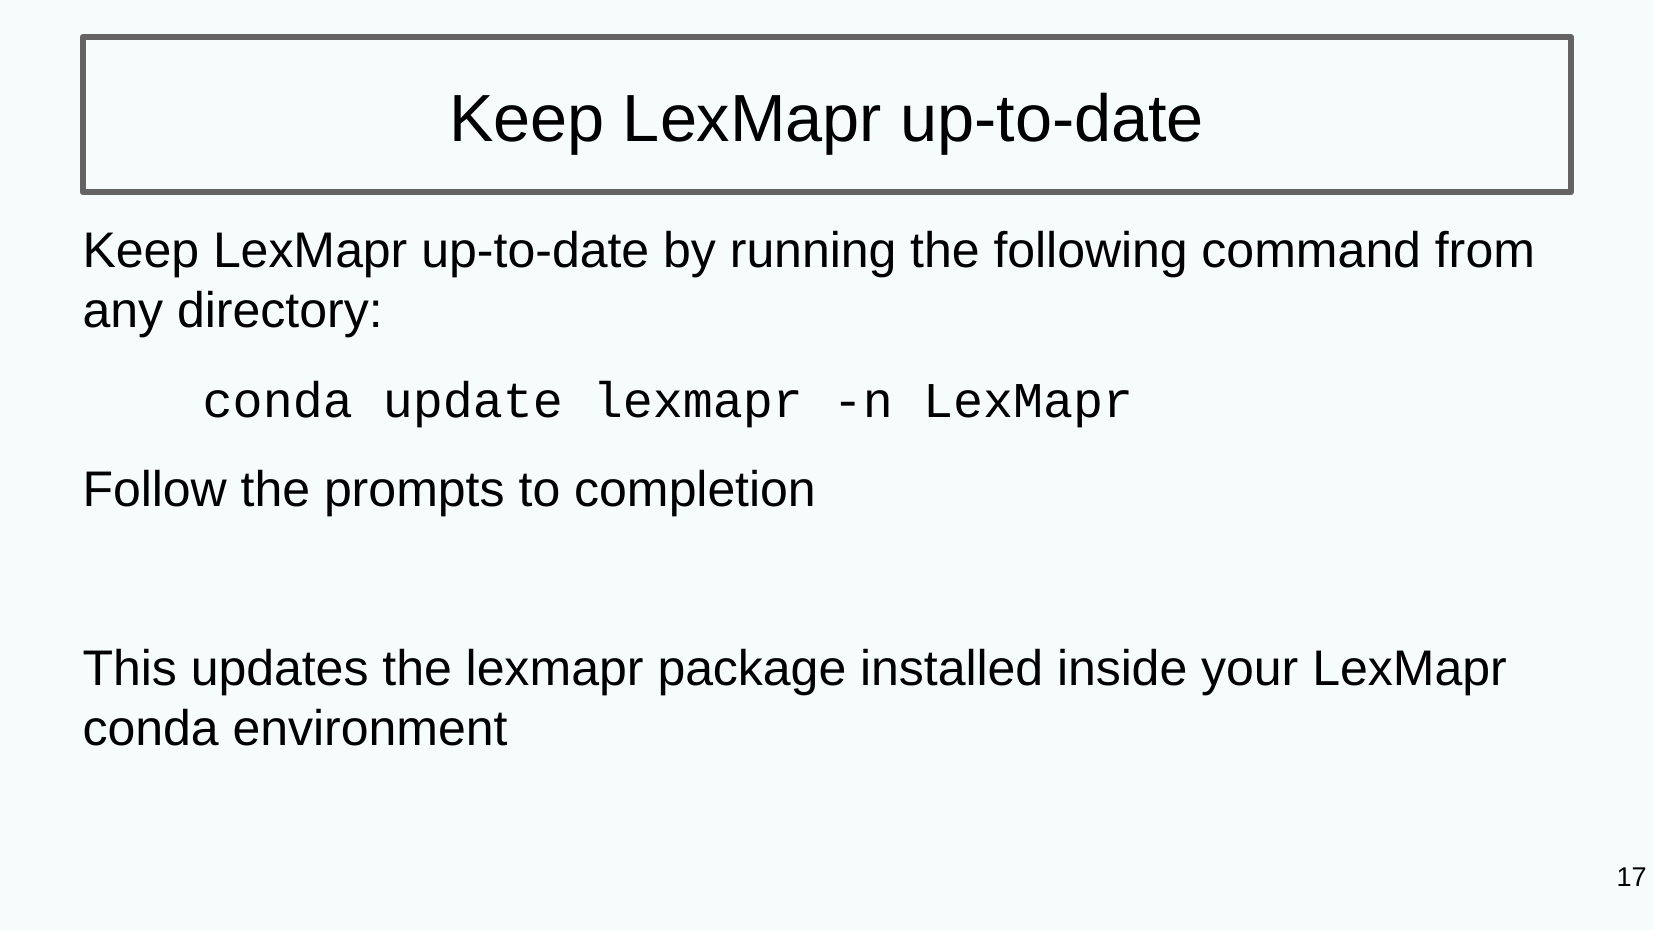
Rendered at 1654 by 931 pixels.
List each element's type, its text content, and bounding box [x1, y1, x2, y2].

slide_number <number> [1547, 859, 1647, 931]
text_box Keep LexMapr up-to-date [82, 37, 1571, 193]
text_box Keep LexMapr up-to-date by running the following command from any directory: conda update lexmapr -n LexMapr Follow the prompts to completion This updates the lexmapr package installed inside your LexMapr conda environment [82, 217, 1571, 757]
